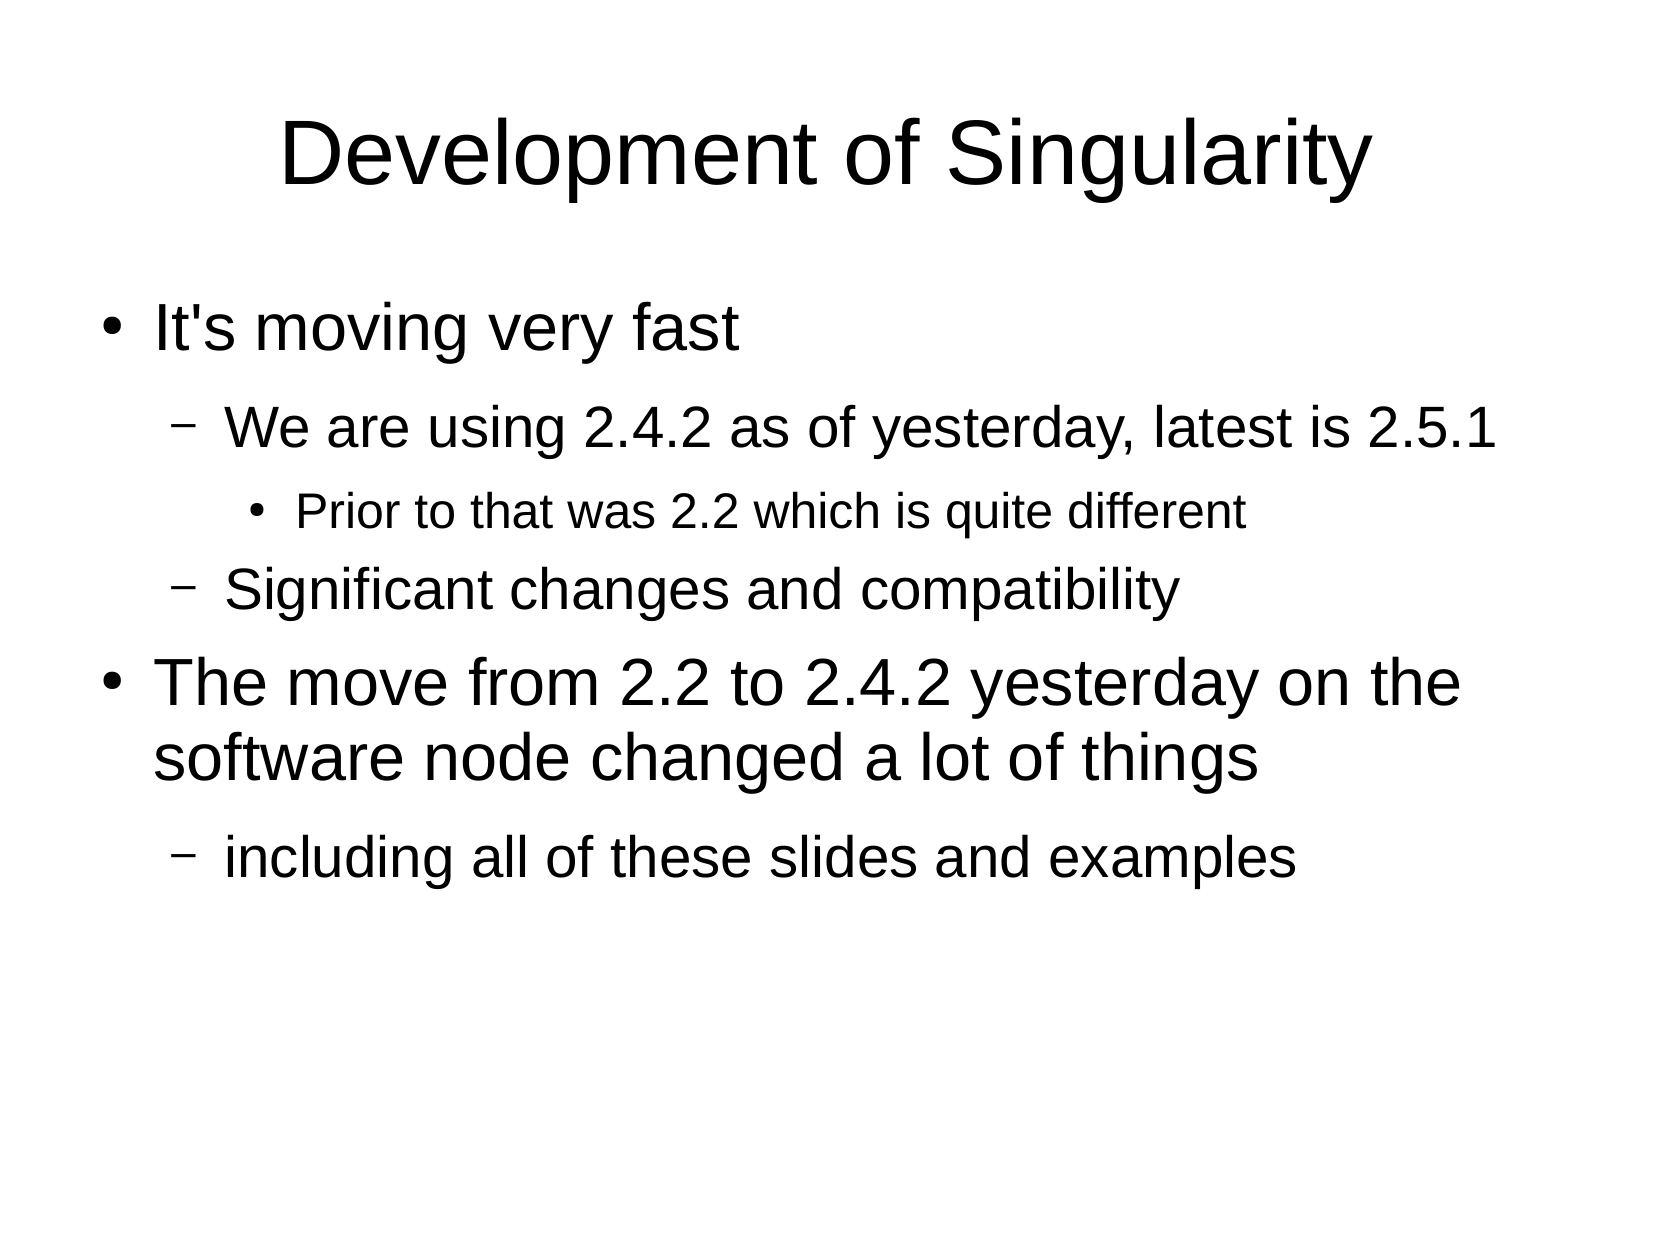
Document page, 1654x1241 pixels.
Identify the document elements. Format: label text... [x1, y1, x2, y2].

list It's moving very fast We are using 2.4.2 as of yesterday, latest is 2.5.1 Prior to that was 2.2 which is quite different Significant changes and compatibility The move from 2.2 to 2.4.2 yesterday on the software node changed a lot of things including all of these slides and examples [82, 290, 1571, 1010]
title Development of Singularity [82, 49, 1571, 257]
